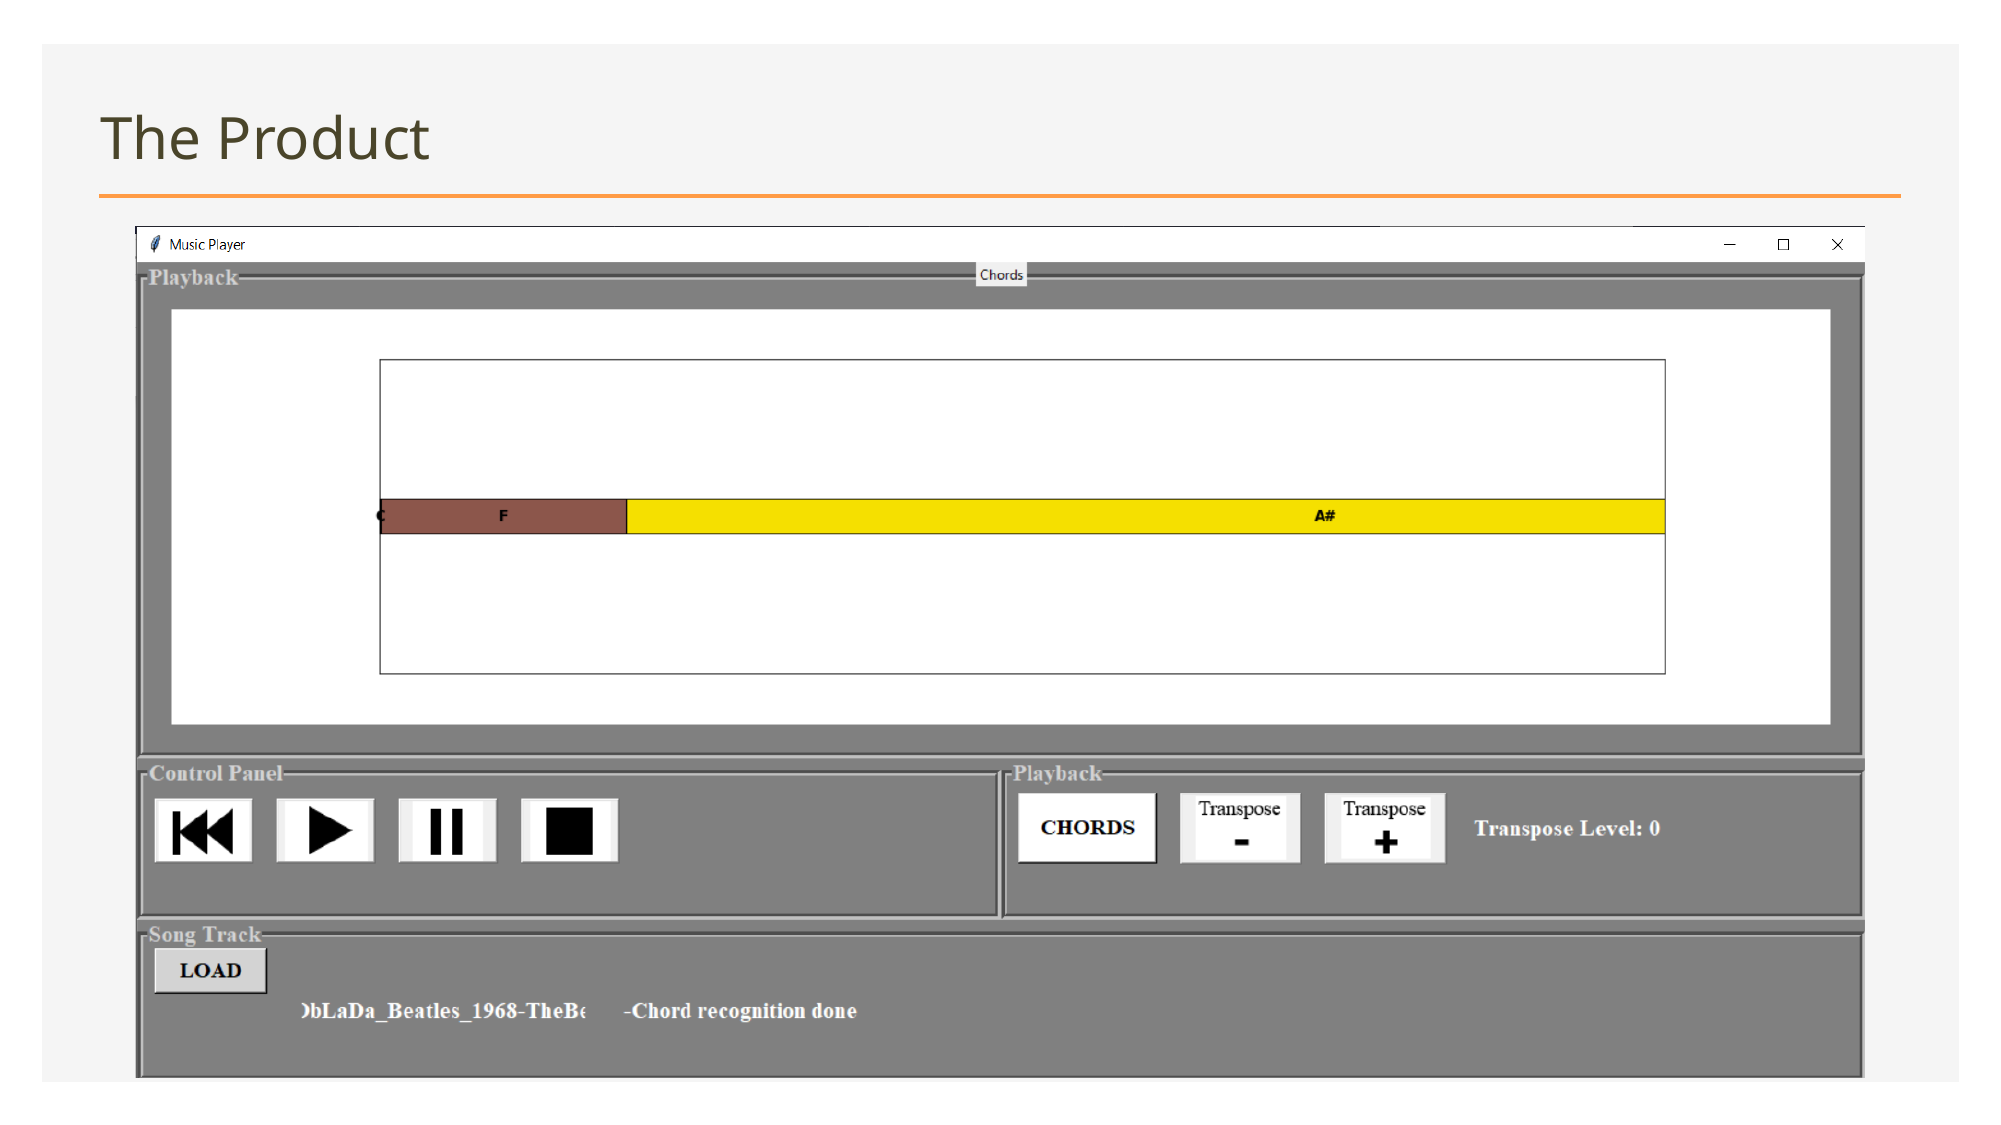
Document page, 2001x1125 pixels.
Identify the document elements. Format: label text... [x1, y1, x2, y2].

title The Product [85, 73, 1214, 179]
picture [135, 226, 1865, 1078]
